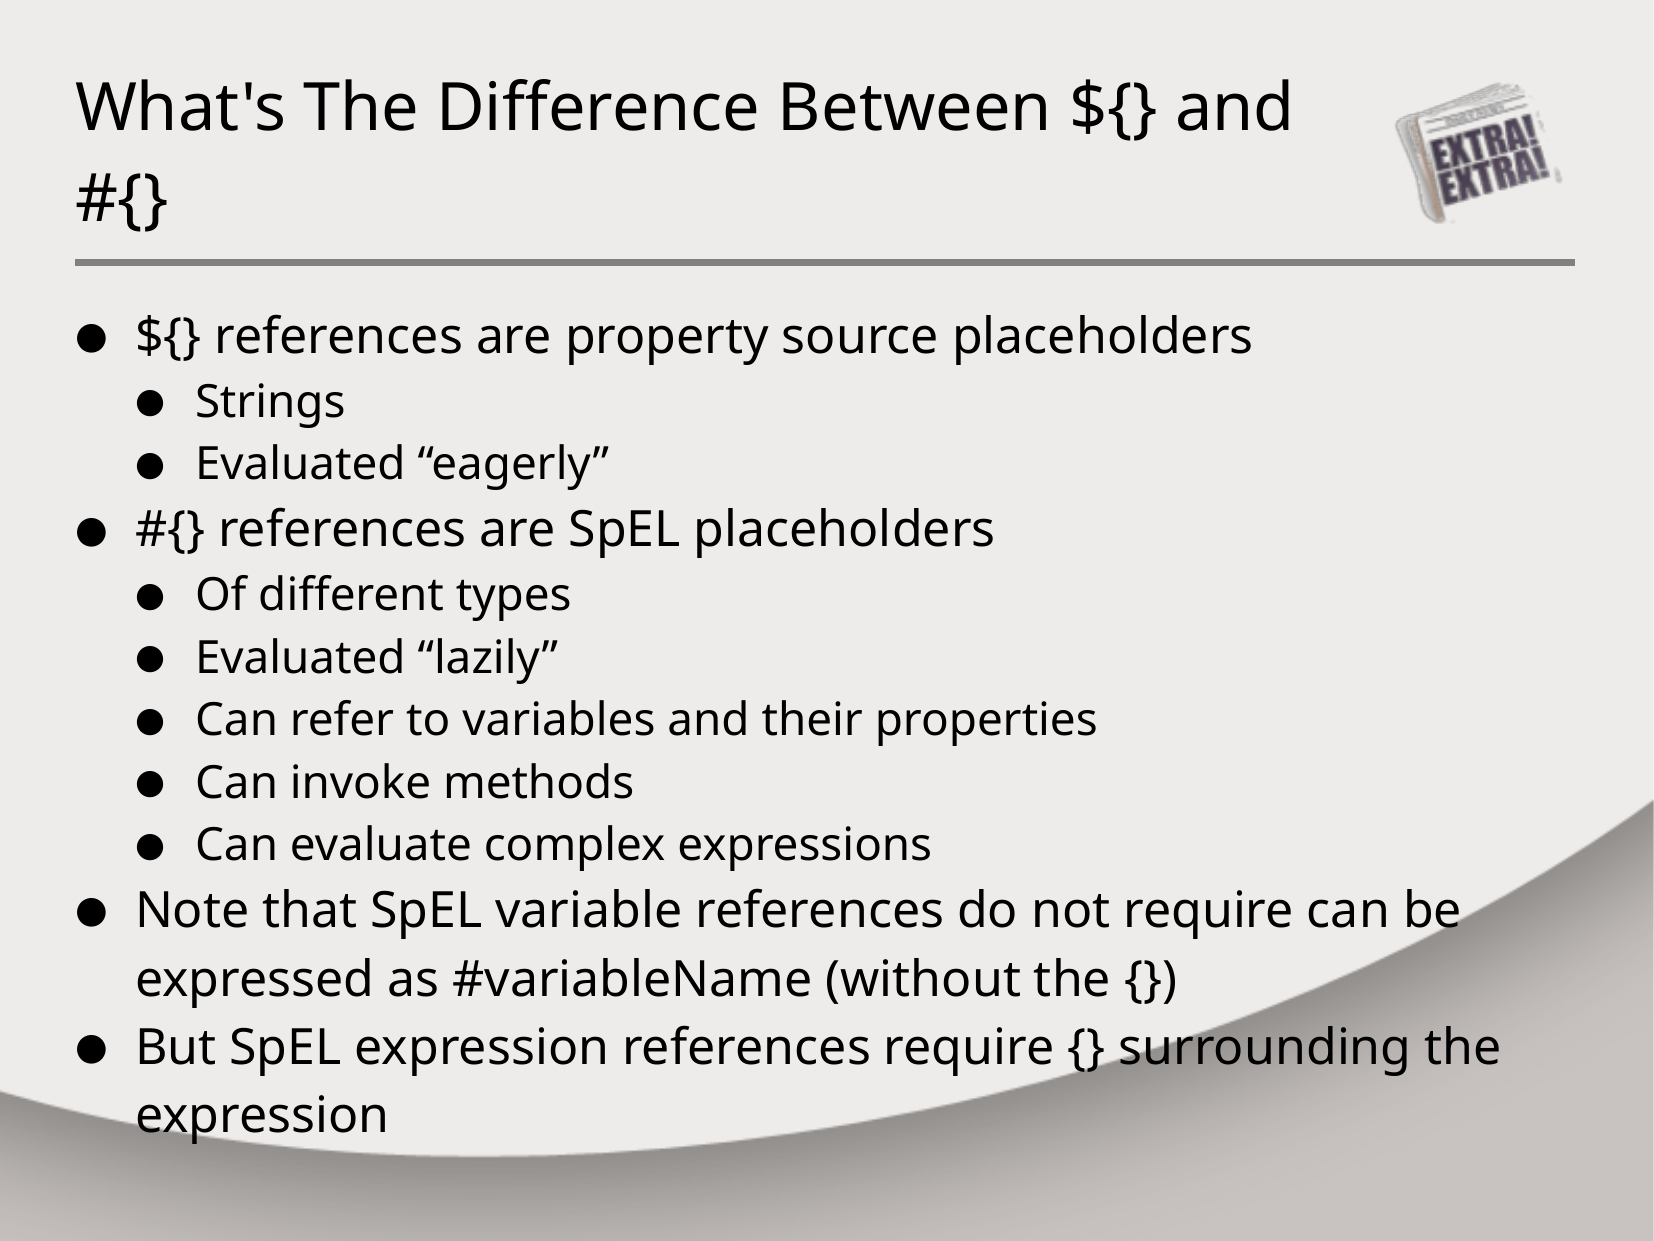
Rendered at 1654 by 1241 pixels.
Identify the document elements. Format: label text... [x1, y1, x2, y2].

list ${} references are property source placeholders Strings Evaluated “eagerly” #{} references are SpEL placeholders Of different types Evaluated “lazily” Can refer to variables and their properties Can invoke methods Can evaluate complex expressions Note that SpEL variable references do not require can be expressed as #variableName (without the {}) But SpEL expression references require {} surrounding the expression [75, 300, 1576, 1163]
title What's The Difference Between ${} and #{} [75, 75, 1387, 226]
picture [0, 0, 1654, 1241]
